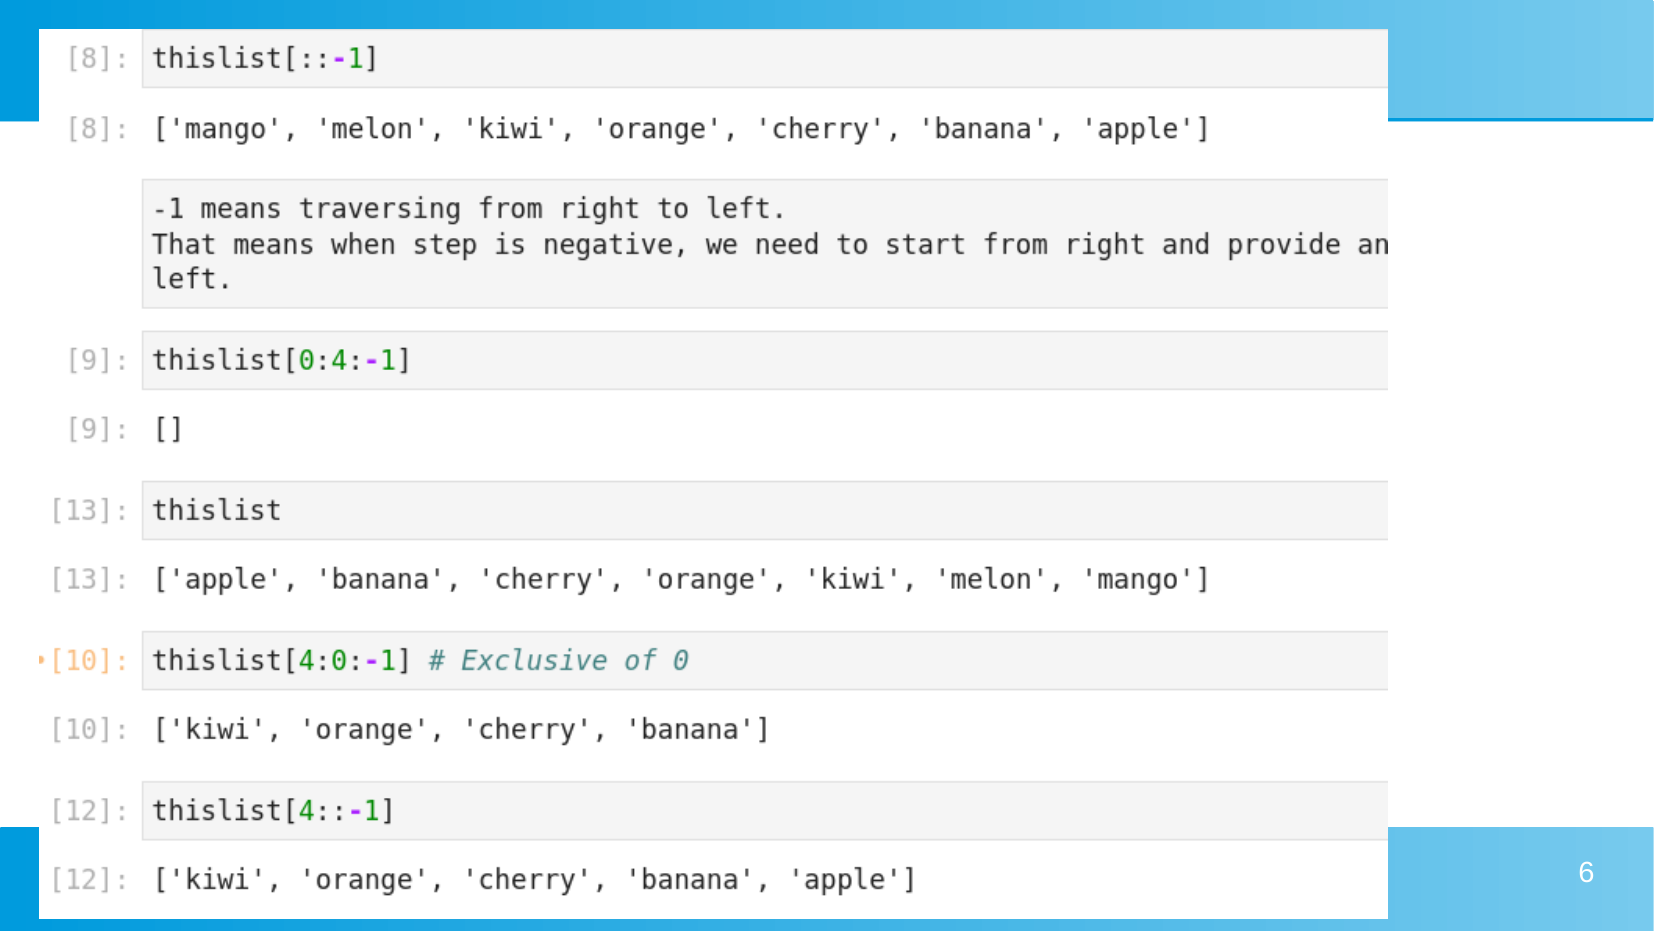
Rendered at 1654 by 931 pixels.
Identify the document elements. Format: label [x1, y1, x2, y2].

picture [39, 29, 1388, 919]
